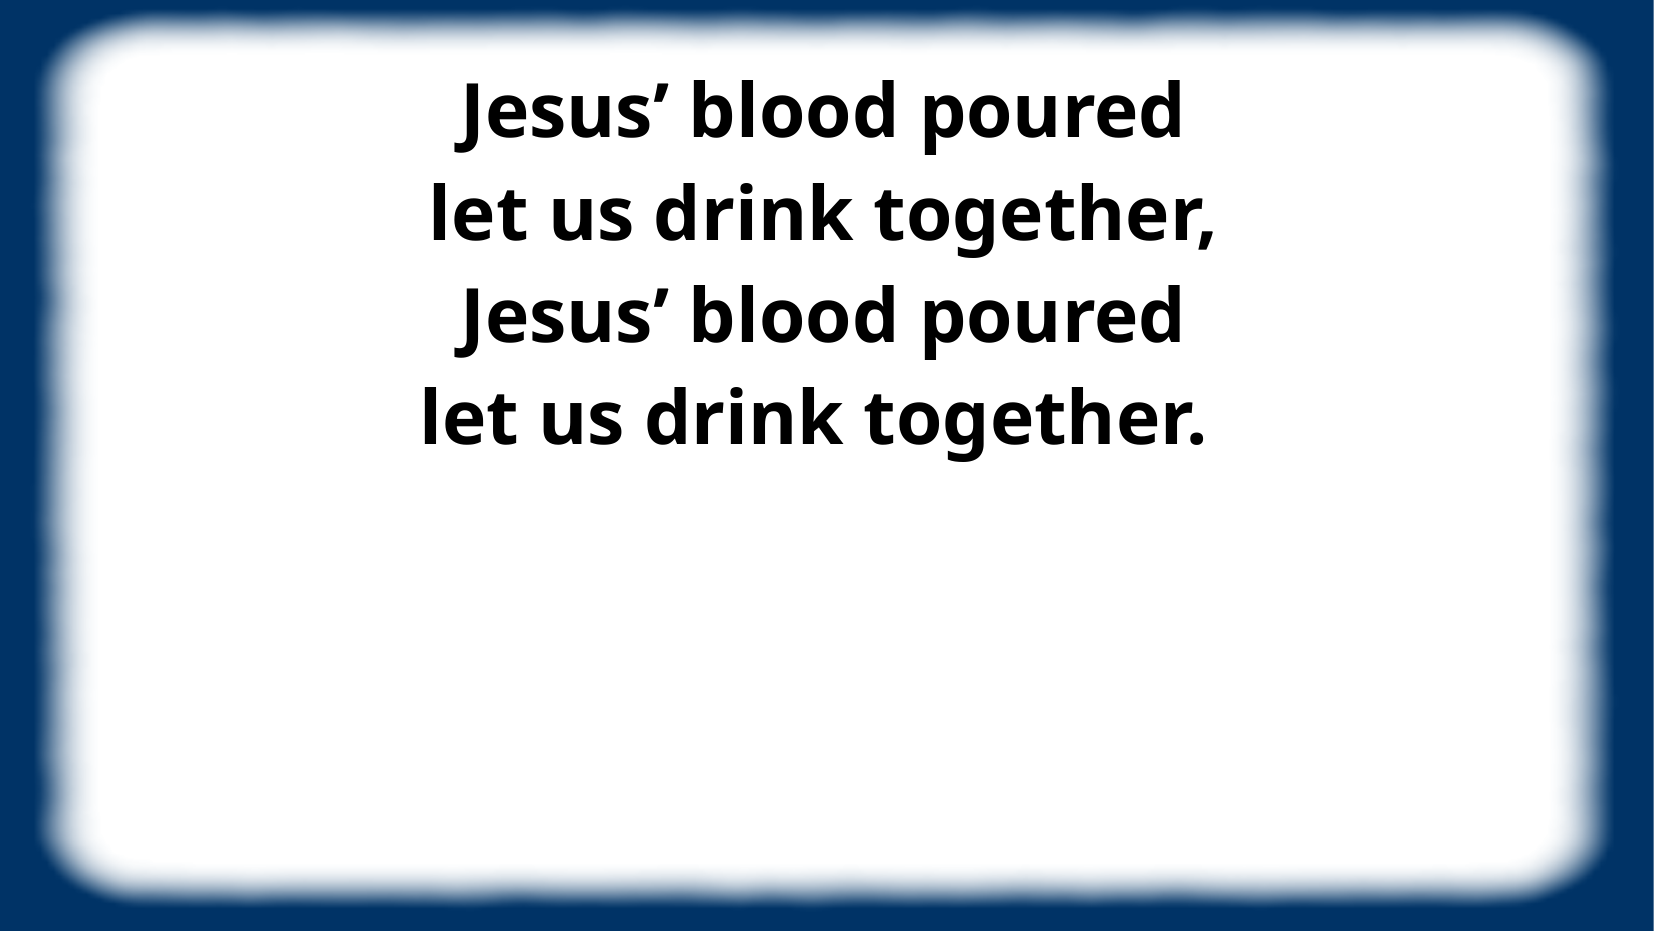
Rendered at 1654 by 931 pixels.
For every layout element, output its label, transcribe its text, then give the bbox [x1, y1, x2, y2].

text_box Jesus’ blood poured let us drink together, Jesus’ blood poured let us drink together. [103, 50, 1544, 465]
picture [0, 0, 1654, 931]
